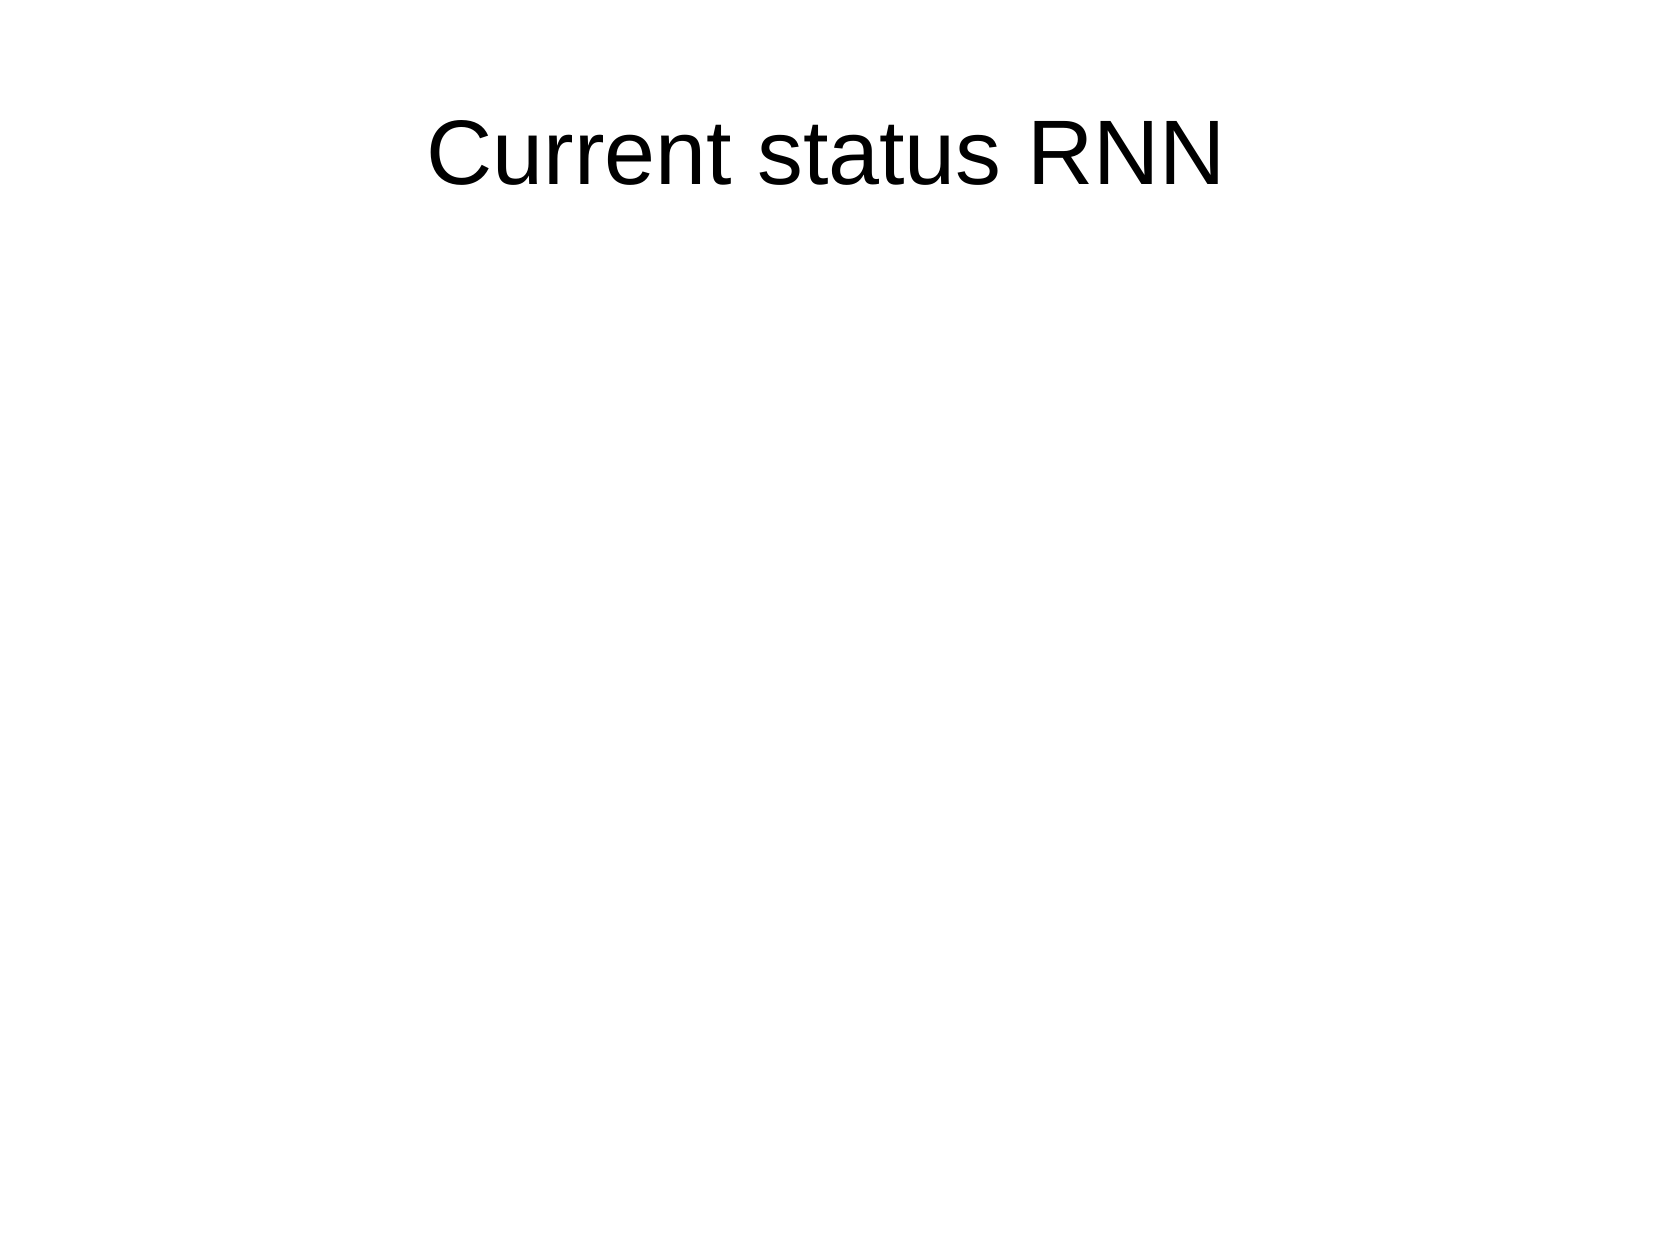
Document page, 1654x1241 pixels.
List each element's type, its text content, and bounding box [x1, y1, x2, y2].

title Current status RNN [82, 49, 1571, 257]
